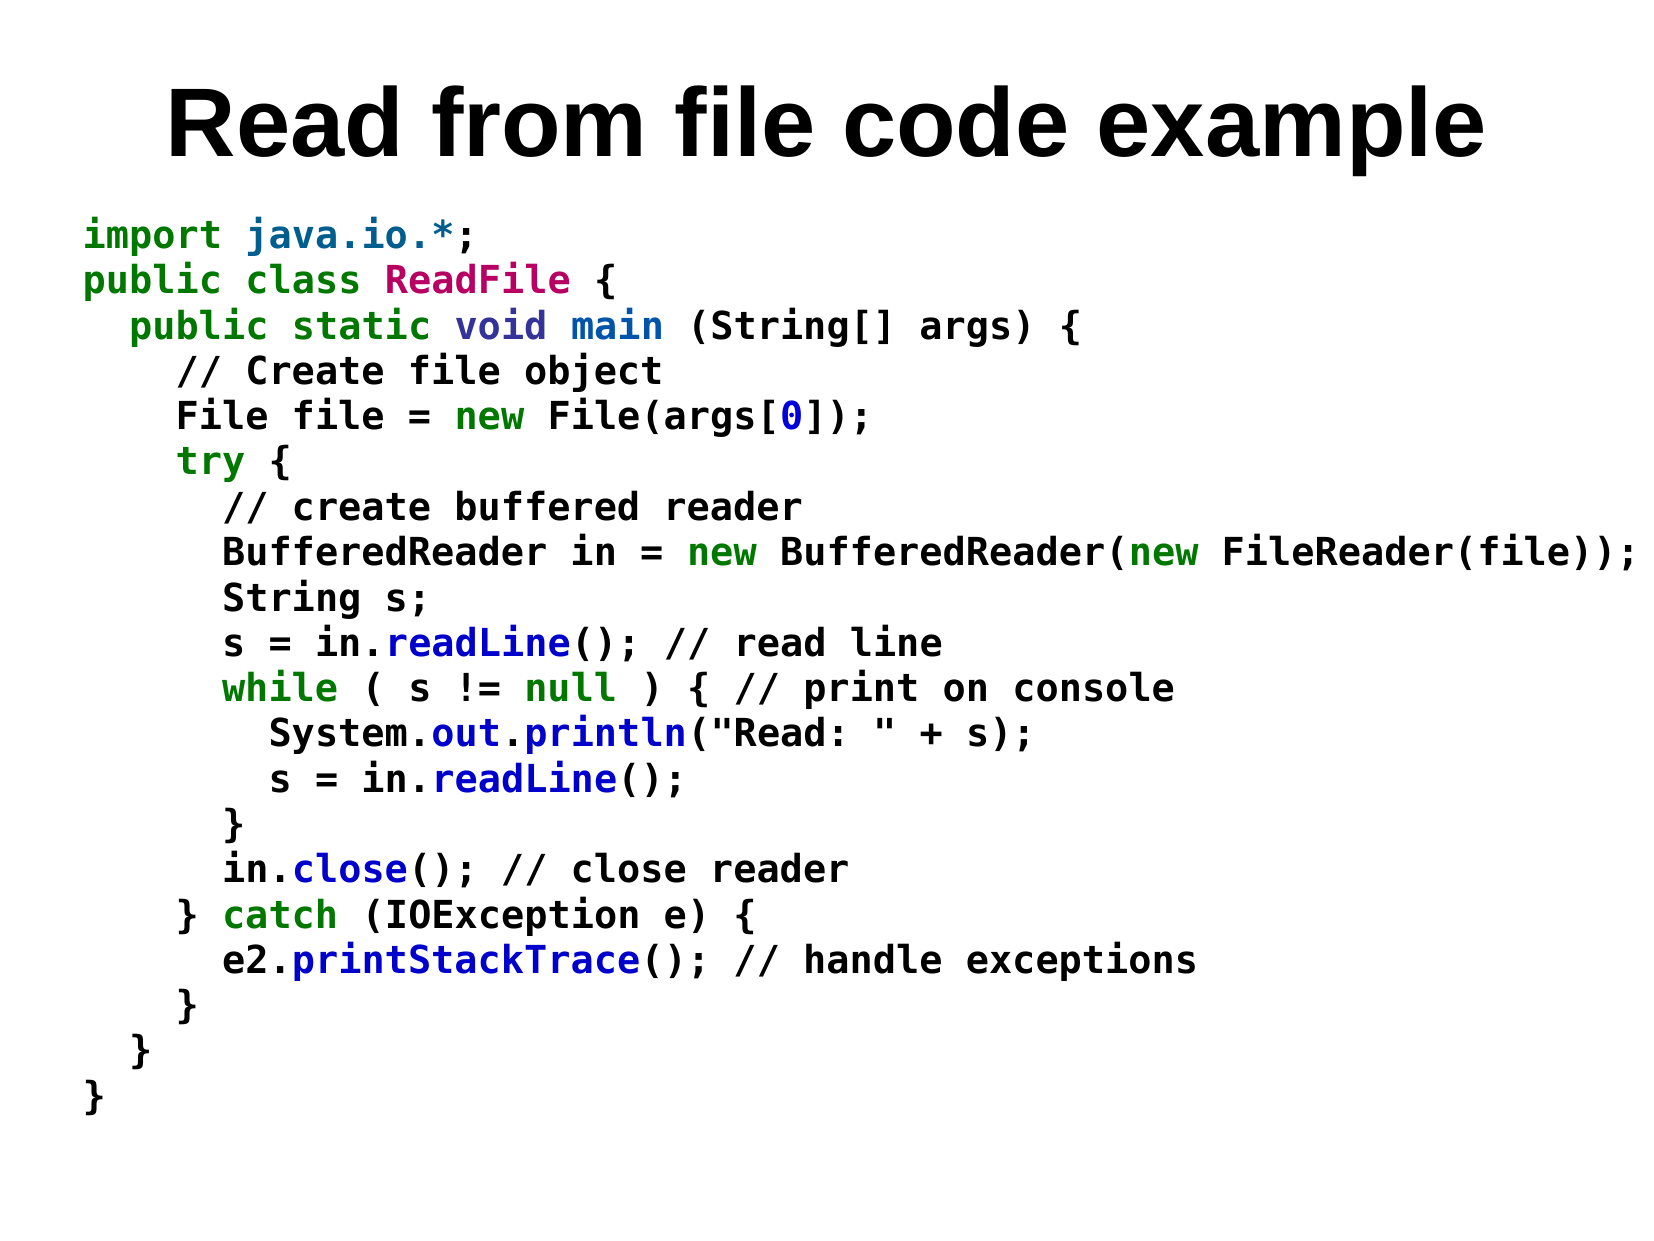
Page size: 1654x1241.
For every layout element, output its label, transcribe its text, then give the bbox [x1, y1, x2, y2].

title Read from file code example [82, 49, 1571, 196]
list import java.io.*; public class ReadFile { public static void main (String[] args) { // Create file object File file = new File(args[0]); try { // create buffered reader BufferedReader in = new BufferedReader(new FileReader(file)); String s; s = in.readLine(); // read line while ( s != null ) { // print on console System.out.println("Read: " + s); s = in.readLine(); } in.close(); // close reader } catch (IOException e) { e2.printStackTrace(); // handle exceptions } } } [82, 212, 1642, 1193]
